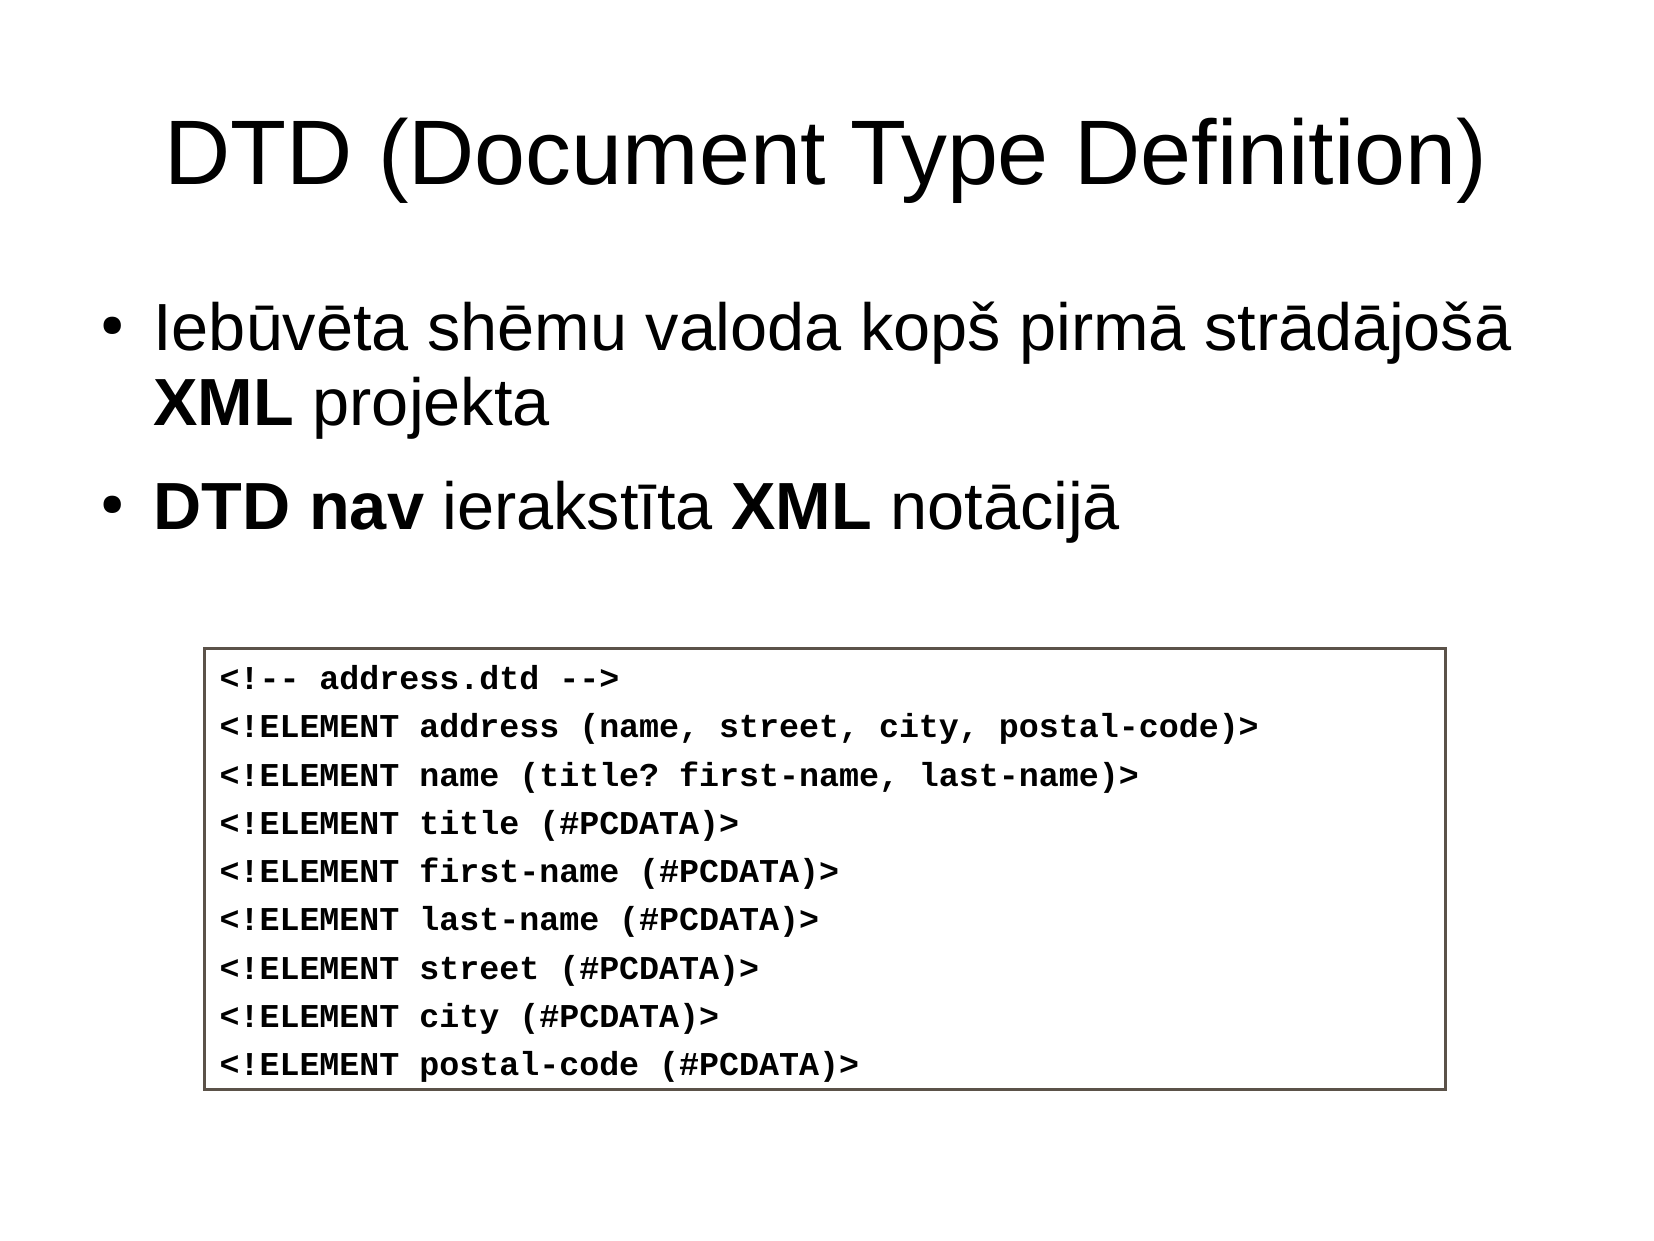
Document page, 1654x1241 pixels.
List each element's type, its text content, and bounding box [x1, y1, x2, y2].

list Iebūvēta shēmu valoda kopš pirmā strādājošā XML projekta DTD nav ierakstīta XML notācijā [82, 290, 1538, 1010]
text_box <!-- address.dtd --> <!ELEMENT address (name, street, city, postal-code)> <!ELEMENT name (title? first-name, last-name)> <!ELEMENT title (#PCDATA)> <!ELEMENT first-name (#PCDATA)> <!ELEMENT last-name (#PCDATA)> <!ELEMENT street (#PCDATA)> <!ELEMENT city (#PCDATA)> <!ELEMENT postal-code (#PCDATA)> [204, 648, 1446, 1090]
title DTD (Document Type Definition) [82, 49, 1571, 257]
